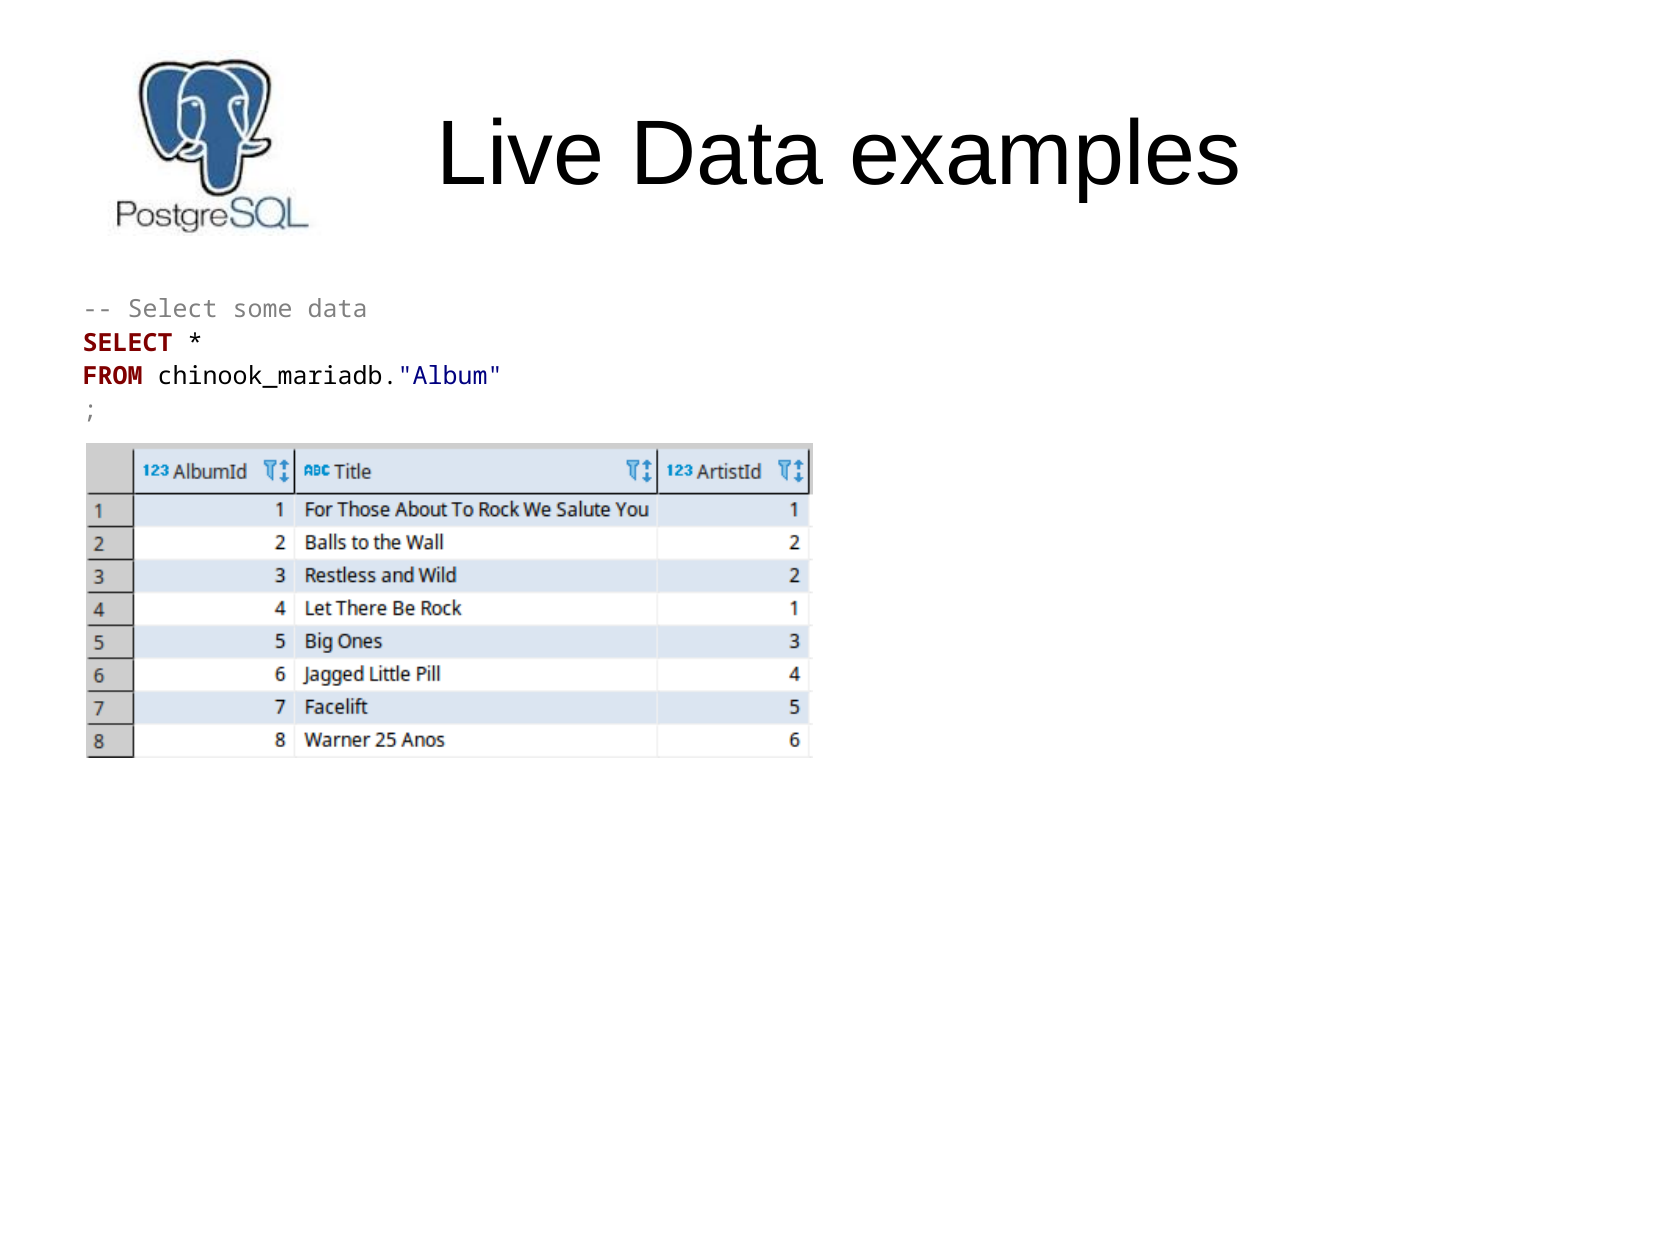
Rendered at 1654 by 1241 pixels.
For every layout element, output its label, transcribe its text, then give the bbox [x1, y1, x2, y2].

picture [86, 443, 813, 759]
picture [58, 50, 356, 237]
title Live Data examples [82, 49, 1571, 257]
list -- Select some data SELECT * FROM chinook_mariadb."Album" ; [82, 290, 1538, 1010]
